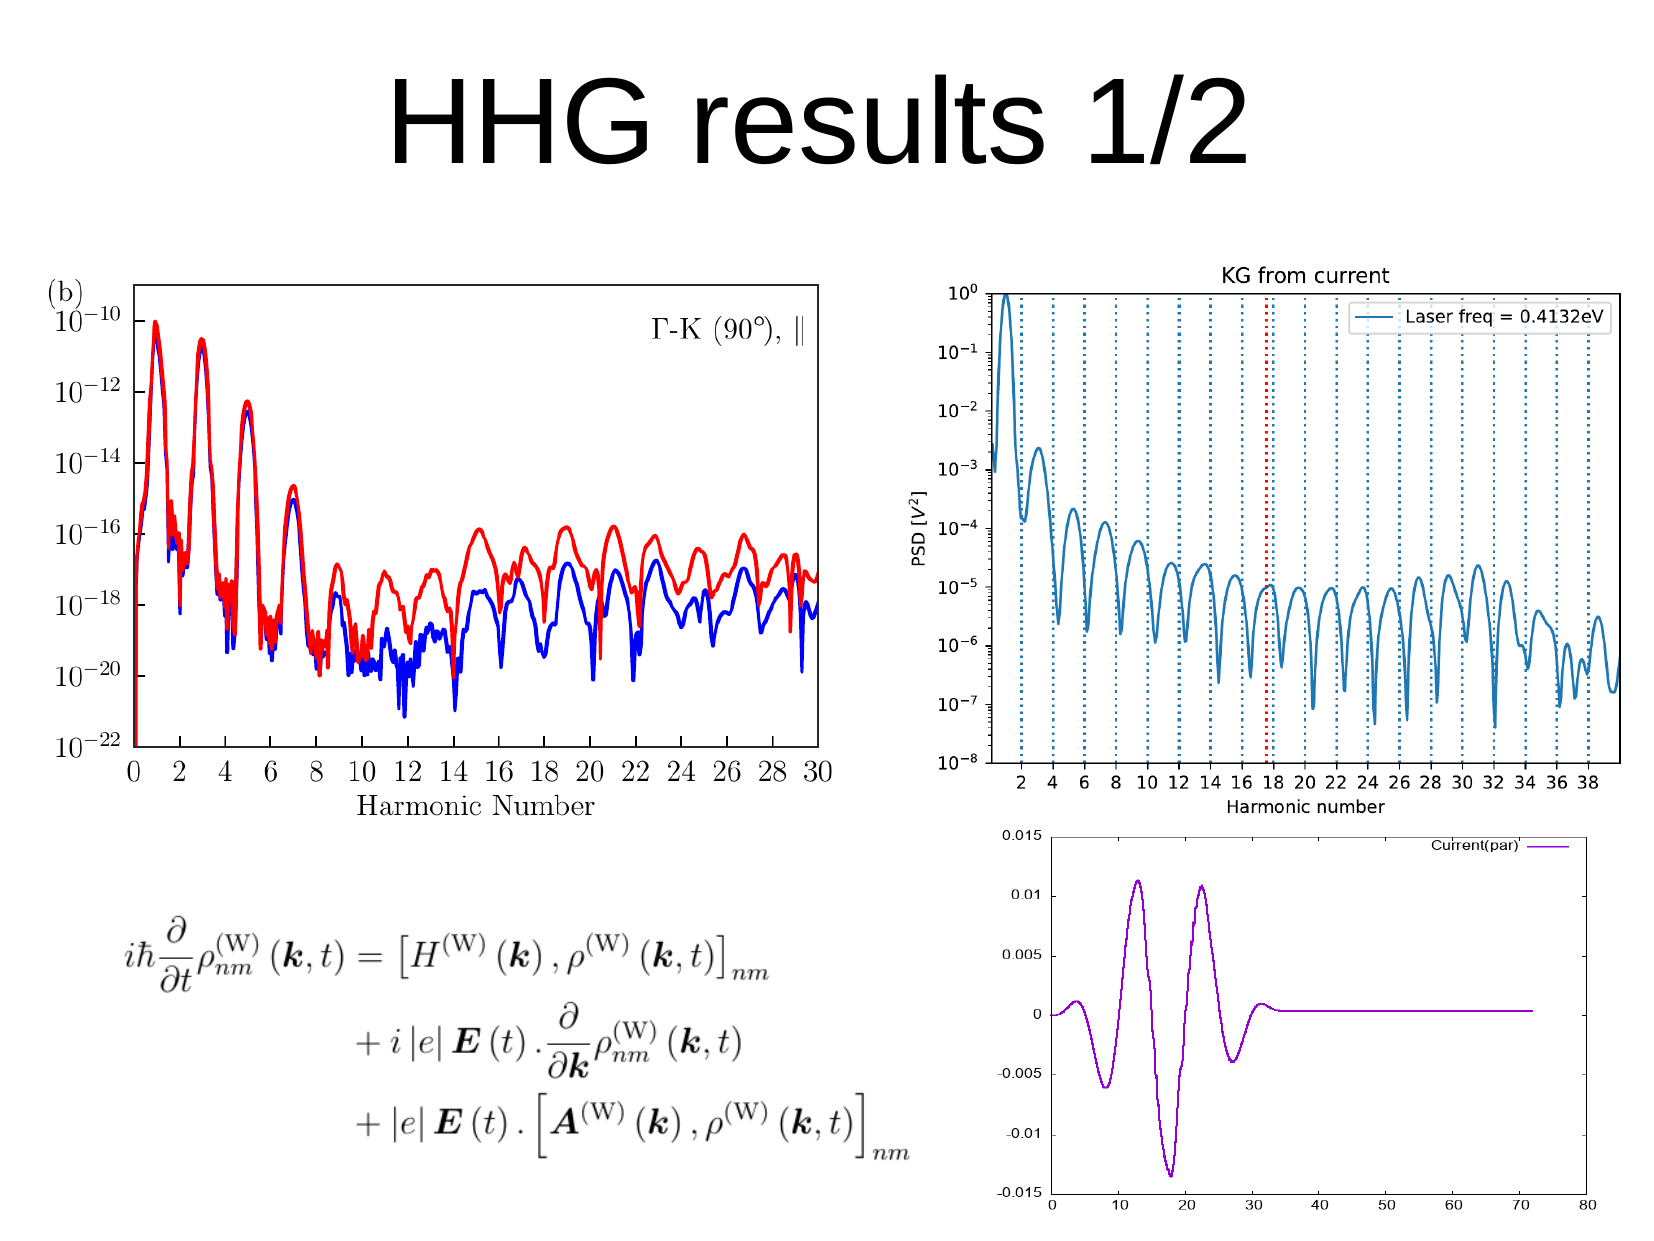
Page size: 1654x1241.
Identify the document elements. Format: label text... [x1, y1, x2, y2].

title HHG results 1/2 [75, 18, 1564, 226]
picture [900, 257, 1628, 1219]
picture [75, 899, 938, 1191]
picture [37, 267, 846, 826]
